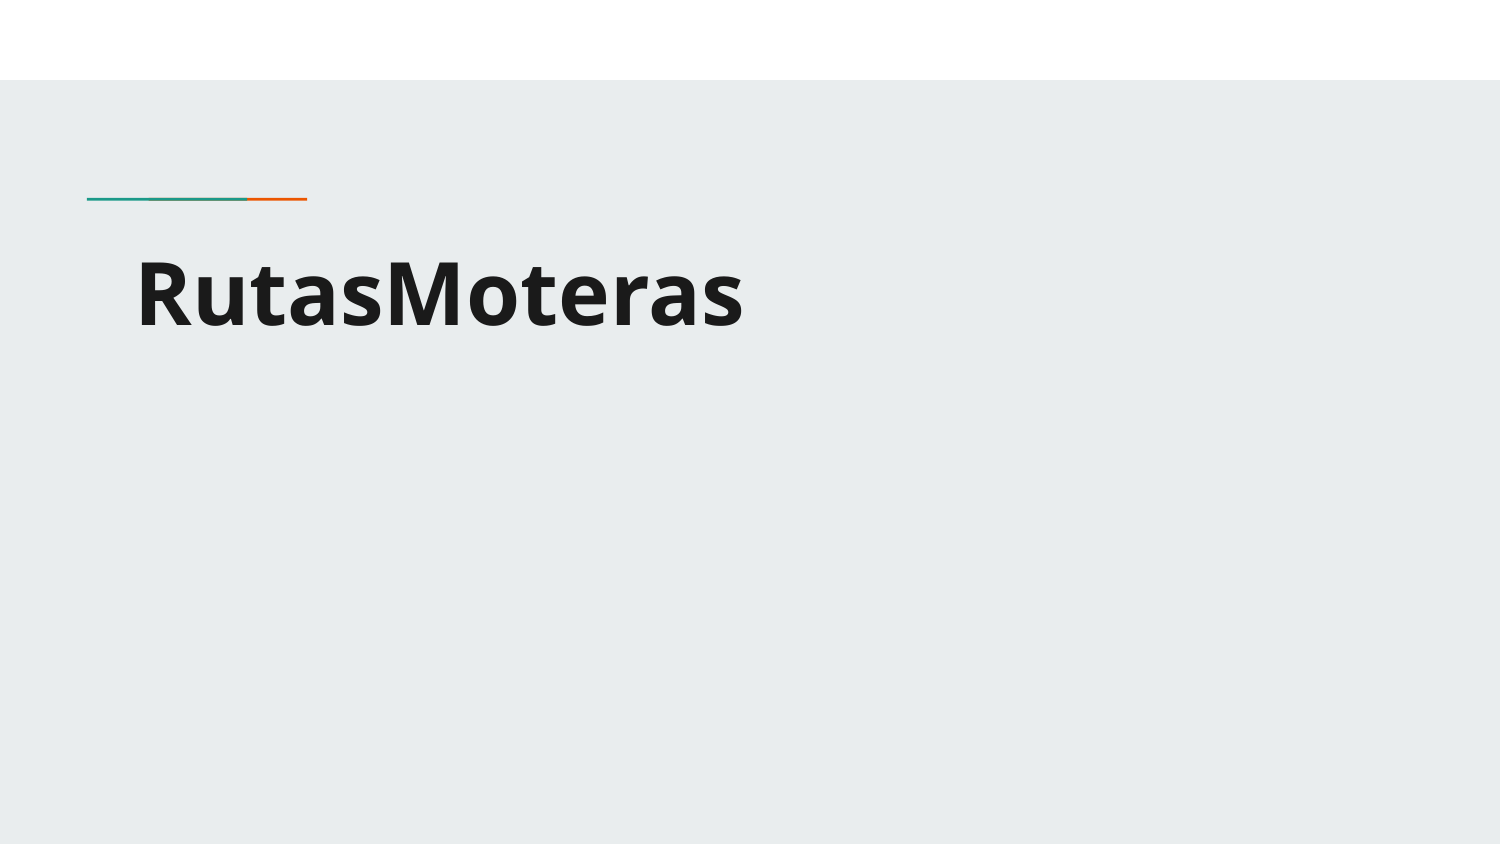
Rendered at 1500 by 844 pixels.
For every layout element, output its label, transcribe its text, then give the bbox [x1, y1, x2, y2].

title RutasMoteras [119, 216, 1381, 490]
